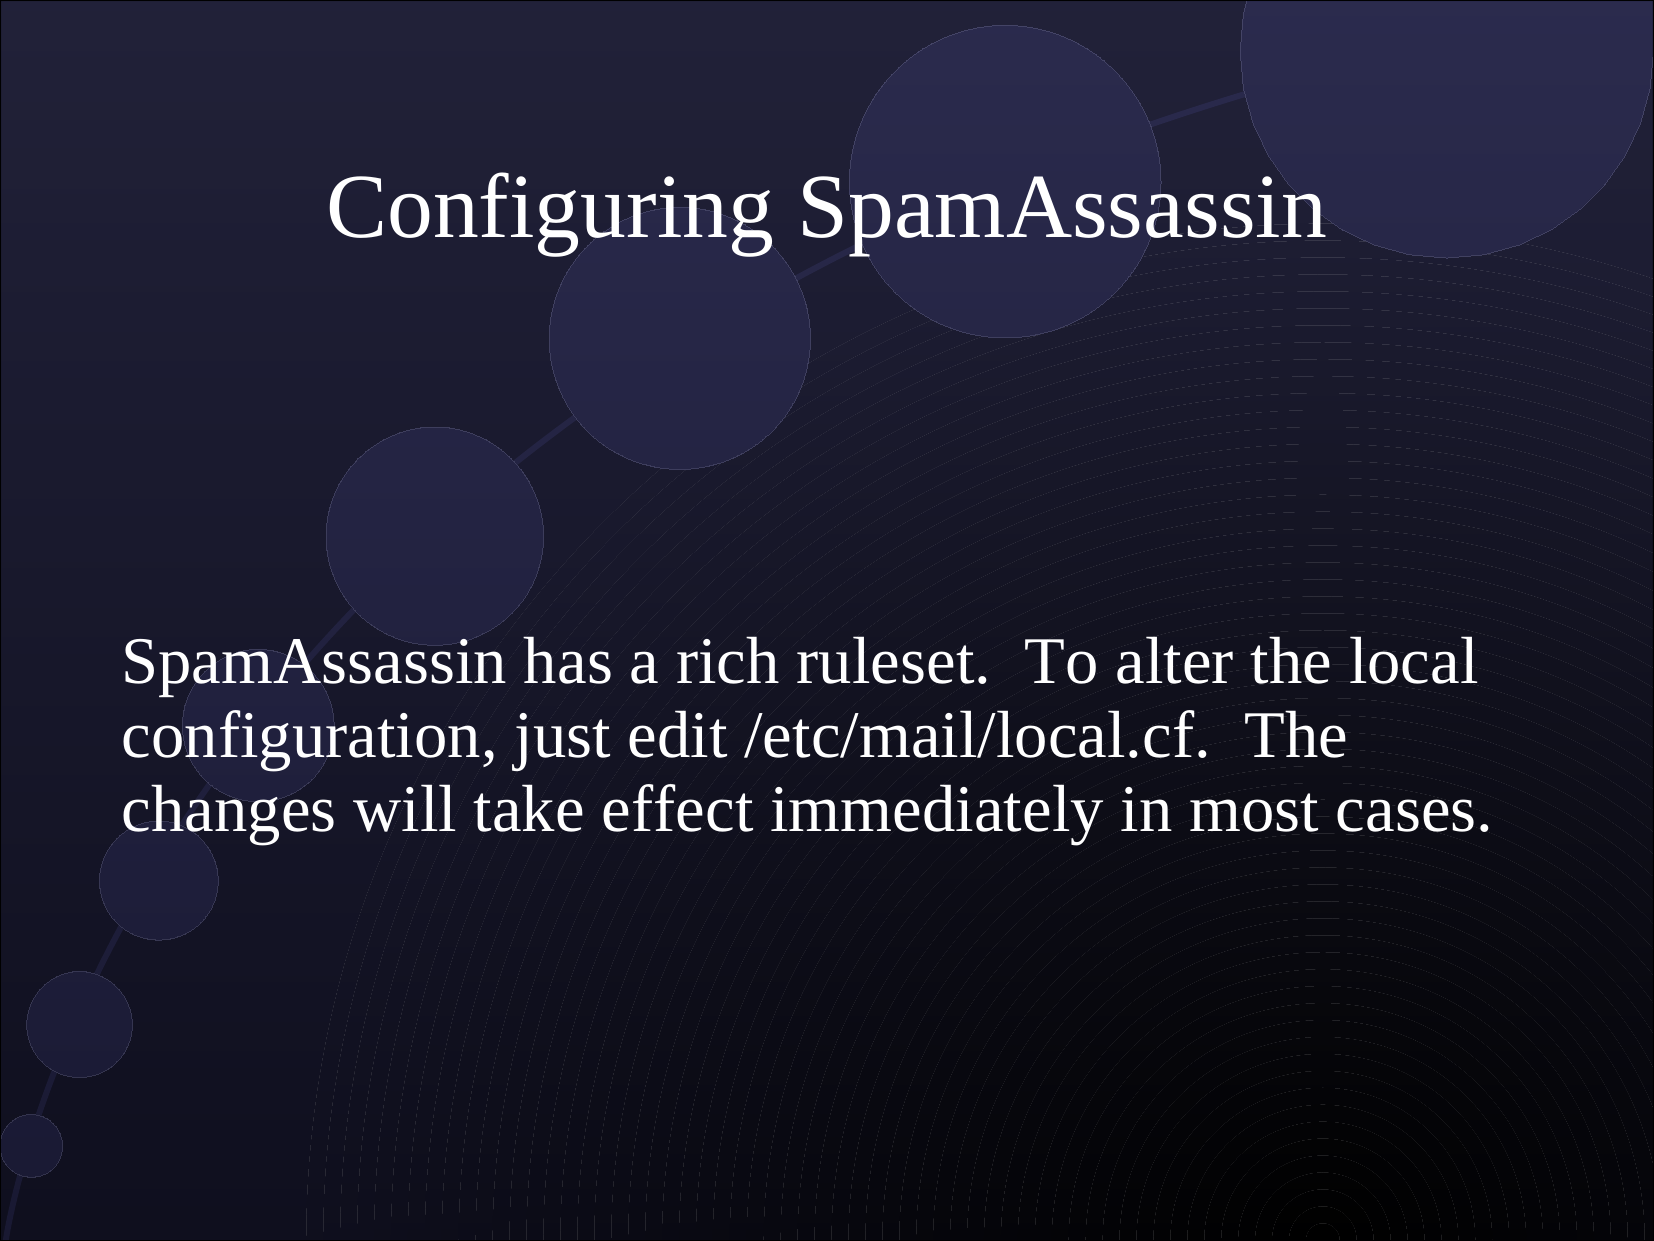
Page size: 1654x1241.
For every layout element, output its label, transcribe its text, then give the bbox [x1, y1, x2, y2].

subtitle SpamAssassin has a rich ruleset. To alter the local configuration, just edit /etc/mail/local.cf. The changes will take effect immediately in most cases. [121, 344, 1534, 1127]
title Configuring SpamAssassin [121, 102, 1534, 311]
